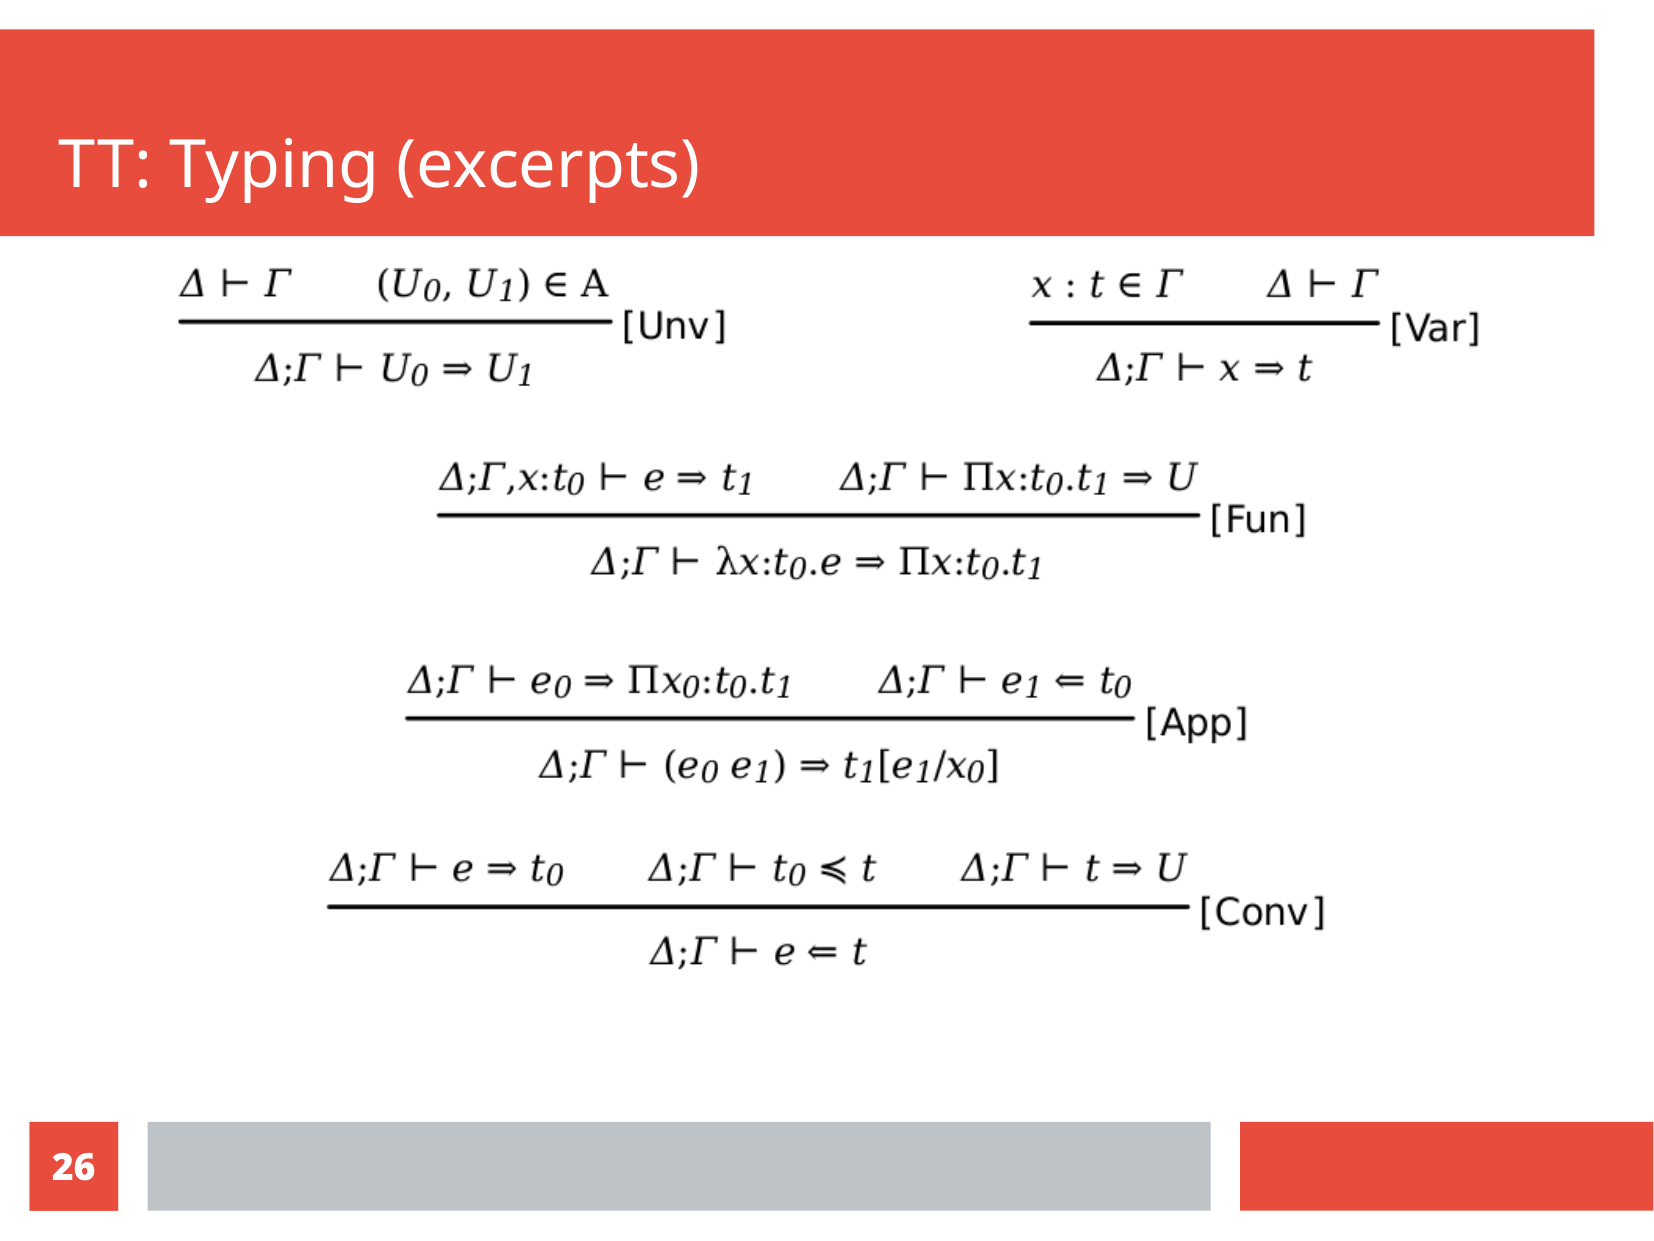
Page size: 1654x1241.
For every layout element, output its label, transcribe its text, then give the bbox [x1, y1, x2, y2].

title TT: Typing (excerpts) [59, 59, 1595, 207]
picture [388, 643, 1256, 789]
picture [1027, 261, 1482, 395]
picture [313, 837, 1332, 974]
picture [404, 448, 1313, 596]
picture [157, 259, 733, 397]
